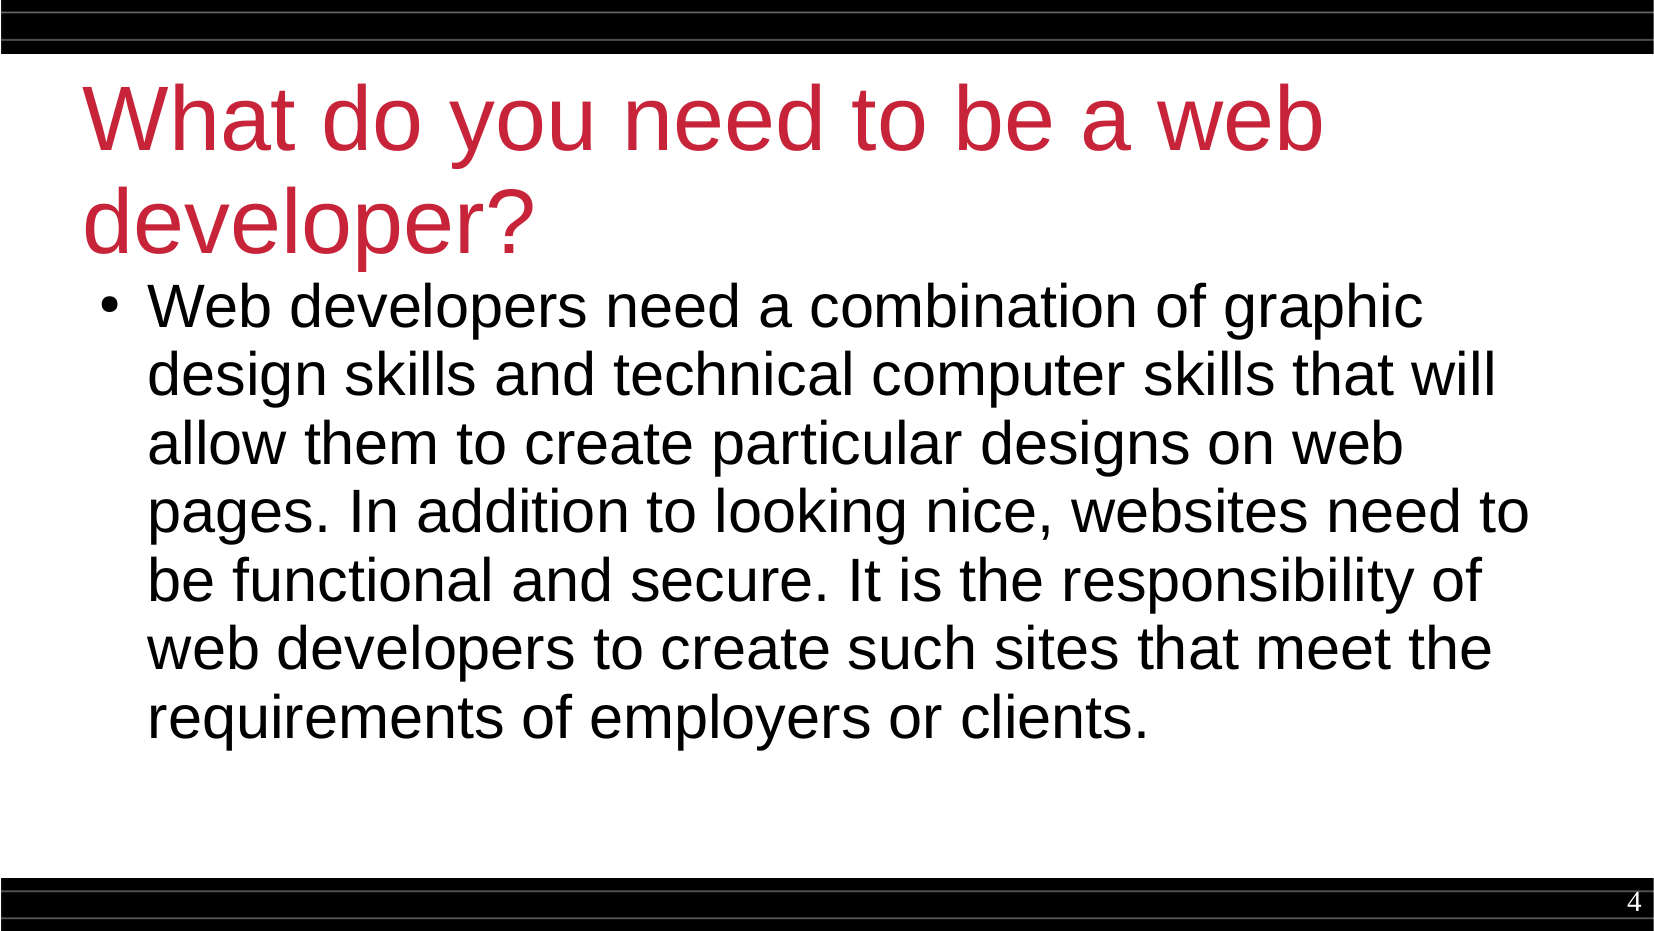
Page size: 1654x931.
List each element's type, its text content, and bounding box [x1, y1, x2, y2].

list Web developers need a combination of graphic design skills and technical computer skills that will allow them to create particular designs on web pages. In addition to looking nice, websites need to be functional and secure. It is the responsibility of web developers to create such sites that meet the requirements of employers or clients. [82, 271, 1571, 758]
picture [1, 0, 1654, 54]
title What do you need to be a web developer? [82, 67, 1571, 271]
picture [1, 878, 1654, 931]
